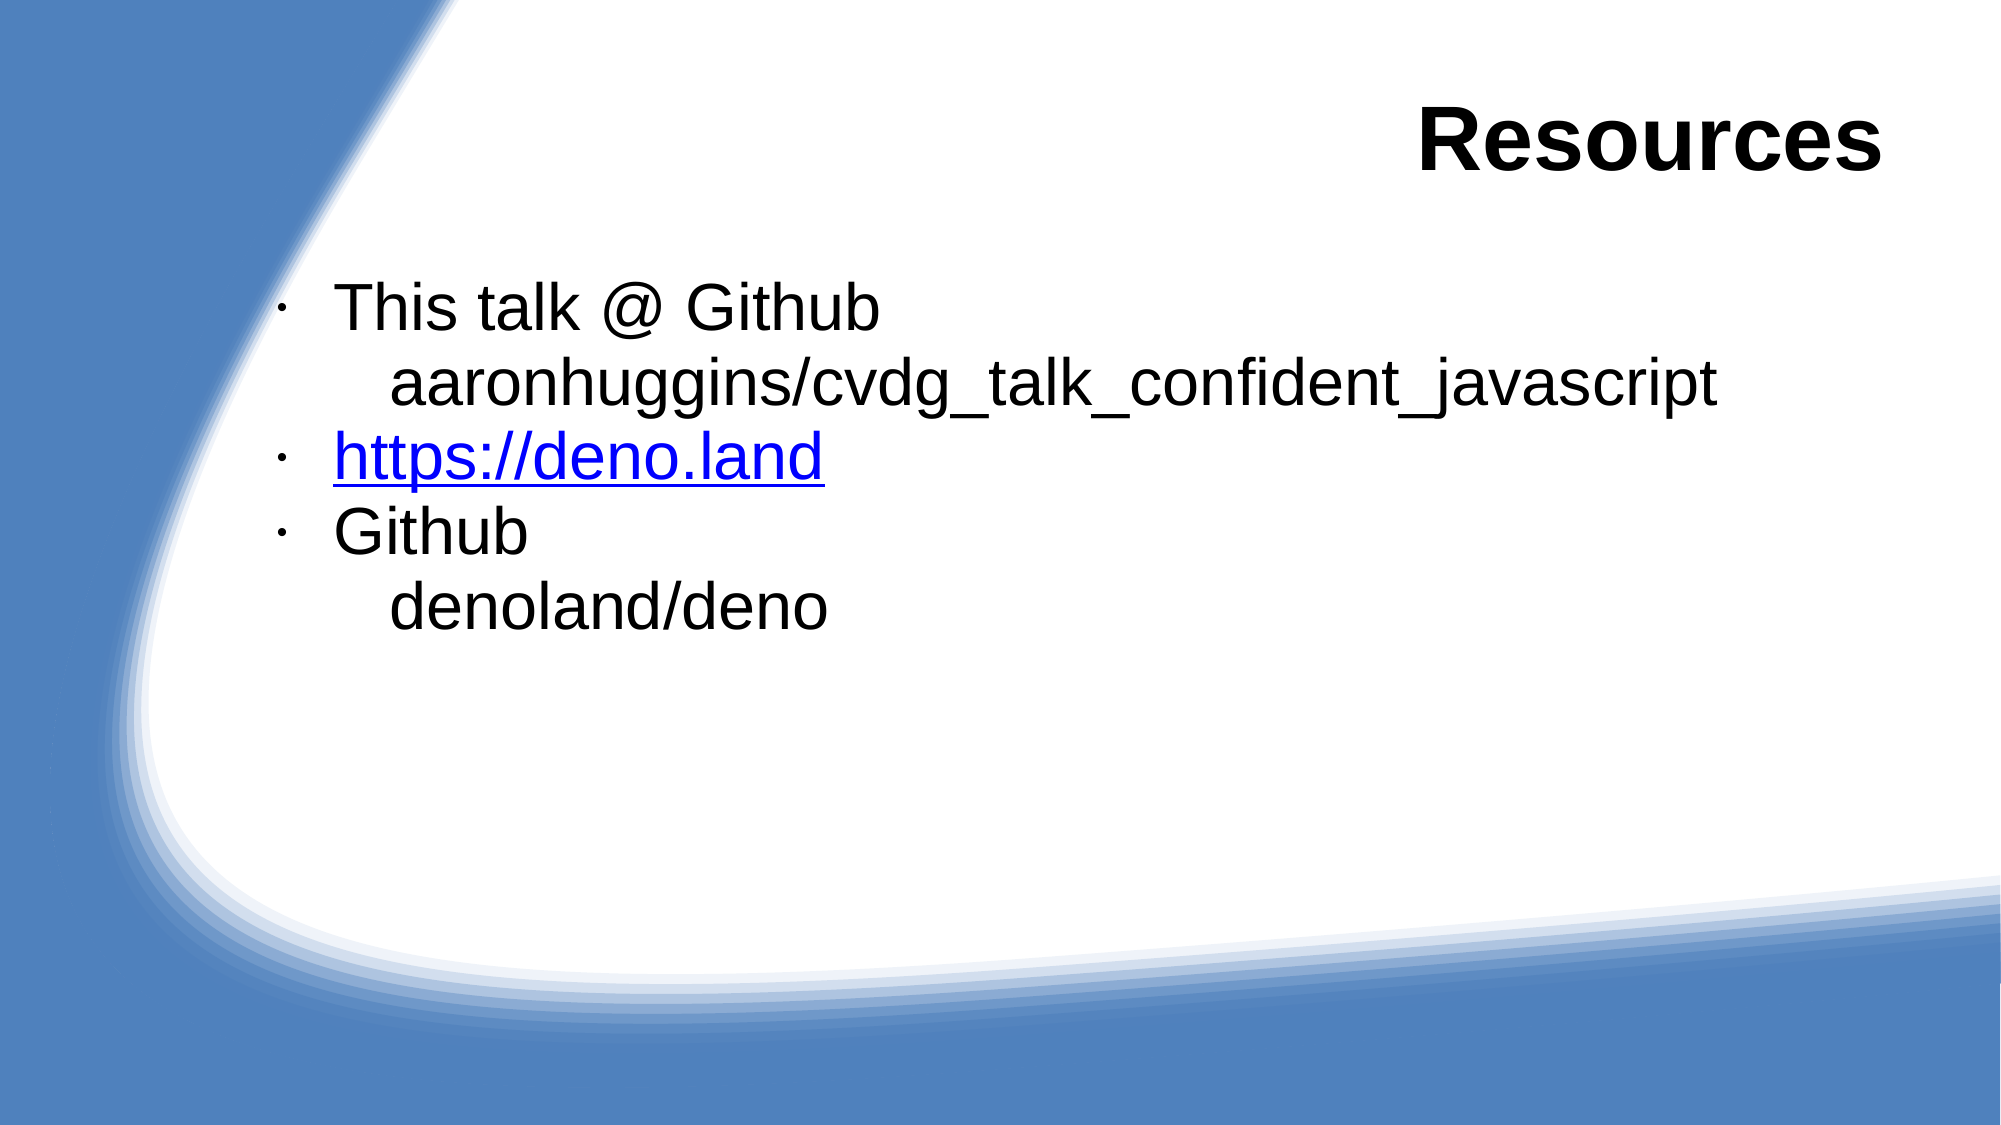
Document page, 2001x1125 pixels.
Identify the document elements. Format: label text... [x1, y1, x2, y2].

list This talk @ Github aaronhuggins/cvdg_talk_confident_javascript https://deno.land Github denoland/deno [259, 262, 1901, 1005]
title Resources [259, 45, 1901, 233]
